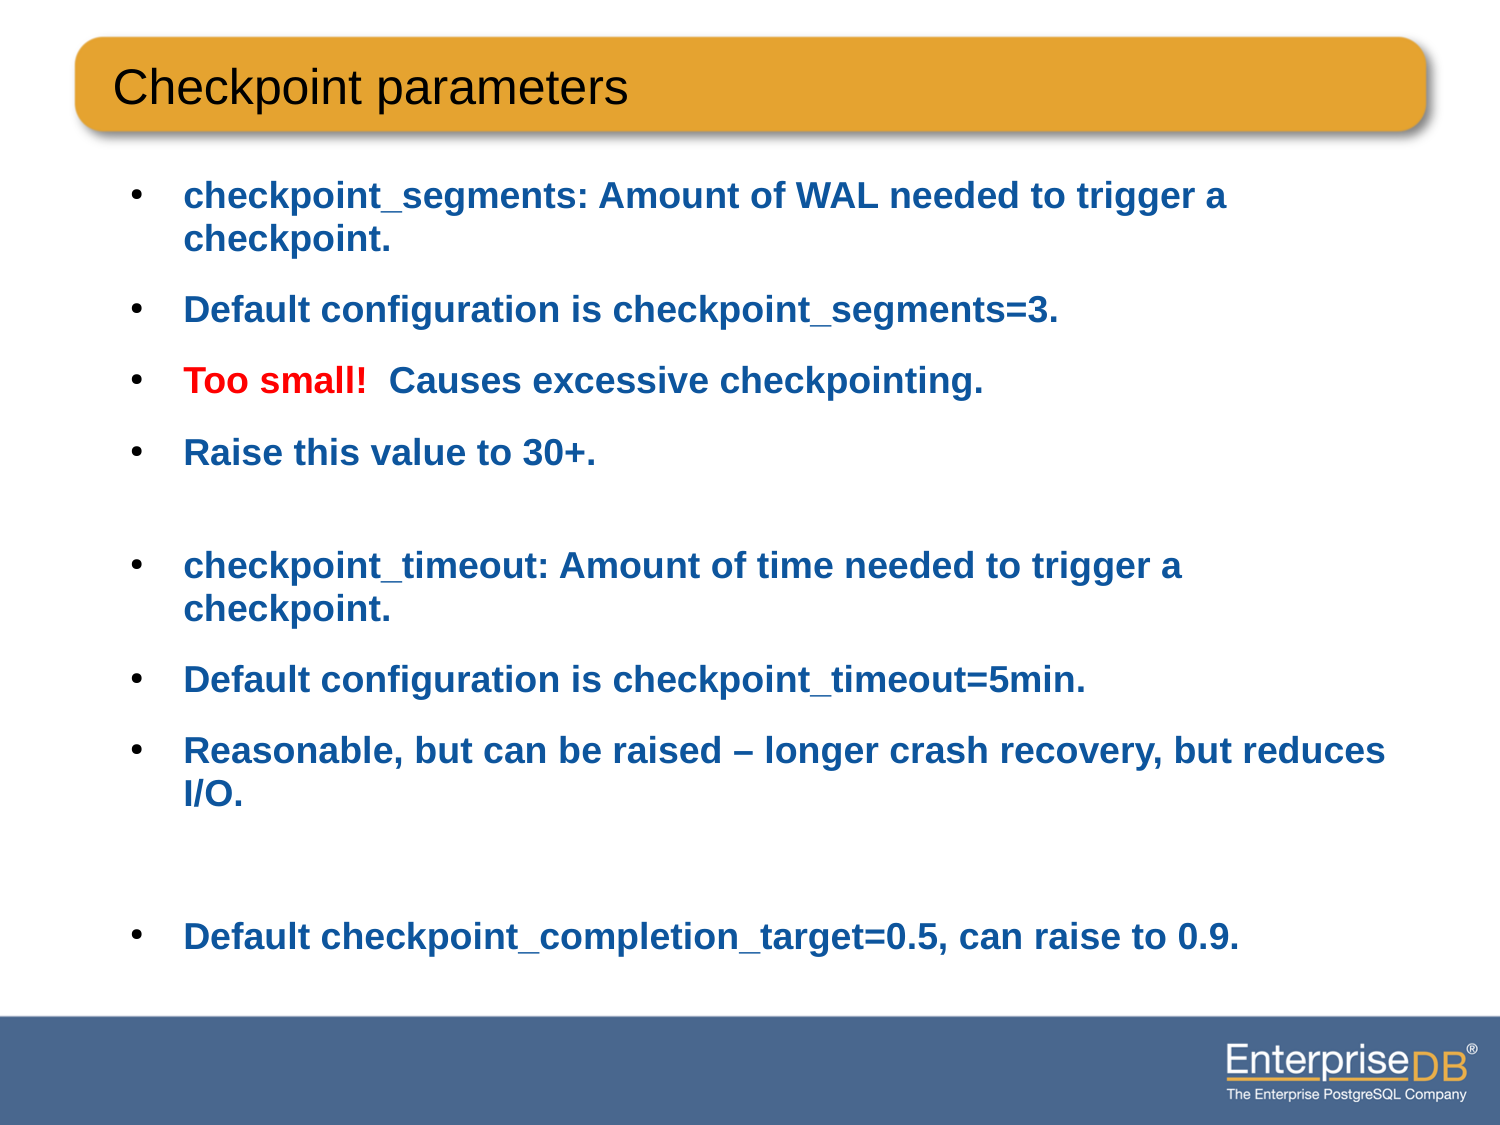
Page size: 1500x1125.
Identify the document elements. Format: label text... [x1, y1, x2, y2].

list checkpoint_segments: Amount of WAL needed to trigger a checkpoint. Default configuration is checkpoint_segments=3. Too small! Causes excessive checkpointing. Raise this value to 30+. checkpoint_timeout: Amount of time needed to trigger a checkpoint. Default configuration is checkpoint_timeout=5min. Reasonable, but can be raised – longer crash recovery, but reduces I/O. Default checkpoint_completion_target=0.5, can raise to 0.9. [112, 174, 1388, 948]
title Checkpoint parameters [112, 37, 1388, 138]
picture [0, 0, 1500, 1125]
